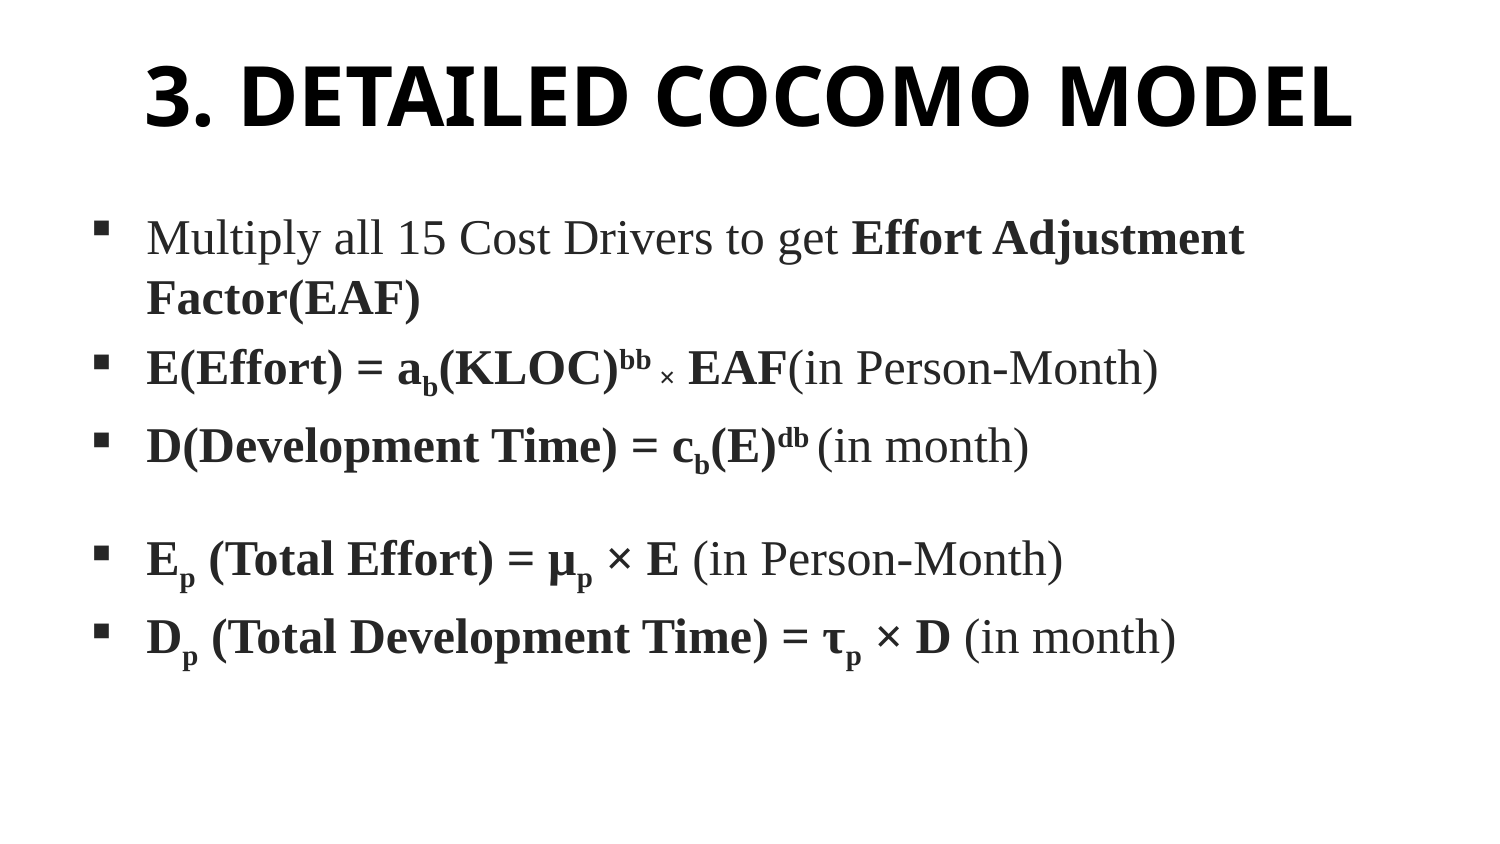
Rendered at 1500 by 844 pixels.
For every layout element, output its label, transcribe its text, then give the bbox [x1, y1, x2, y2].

title 3. Detailed COCOMO Model [75, 23, 1425, 164]
list Multiply all 15 Cost Drivers to get Effort Adjustment Factor(EAF) E(Effort) = ab(KLOC)bb × EAF(in Person-Month) D(Development Time) = cb(E)db (in month) Ep (Total Effort) = µp × E (in Person-Month) Dp (Total Development Time) = τp × D (in month) [75, 196, 1425, 754]
